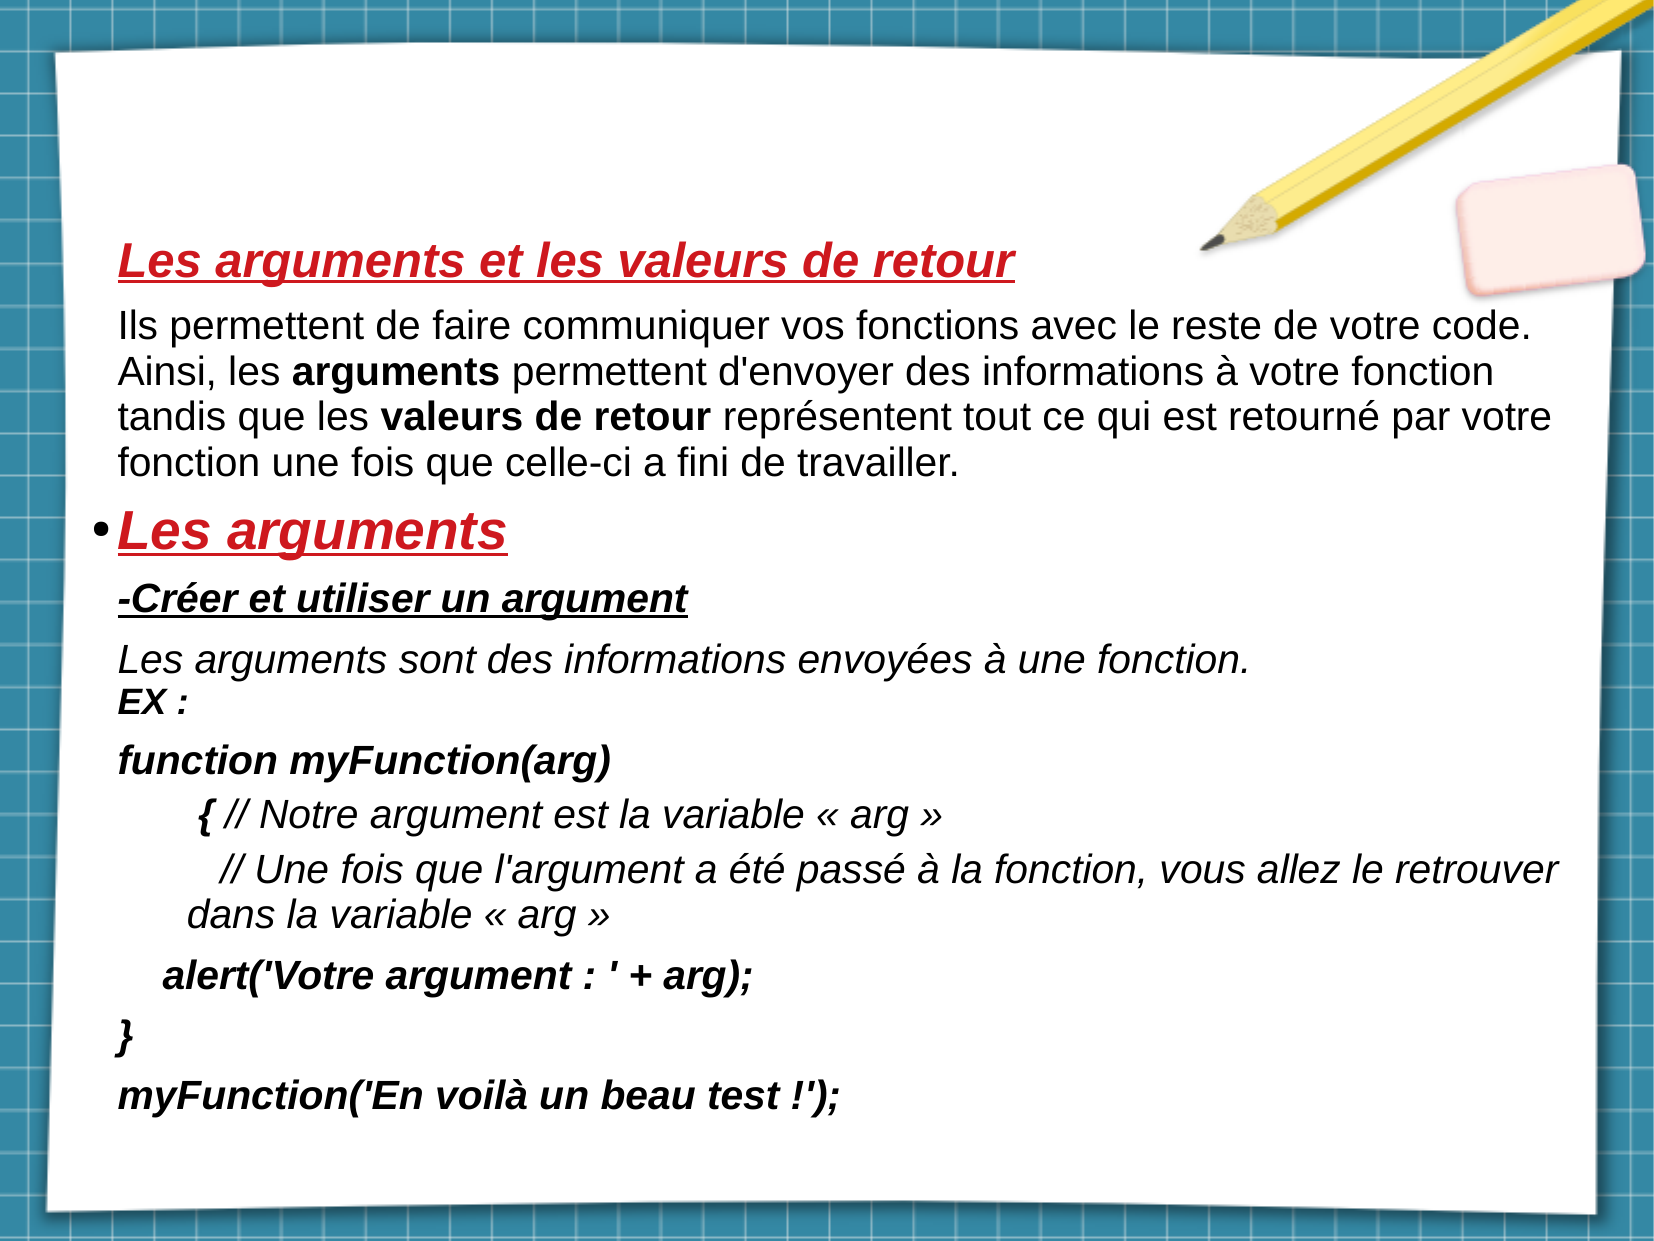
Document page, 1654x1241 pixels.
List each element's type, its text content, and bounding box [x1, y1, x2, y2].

list Les arguments et les valeurs de retour Ils permettent de faire communiquer vos fonctions avec le reste de votre code. Ainsi, les arguments permettent d'envoyer des informations à votre fonction tandis que les valeurs de retour représentent tout ce qui est retourné par votre fonction une fois que celle-ci a fini de travailler. Les arguments -Créer et utiliser un argument Les arguments sont des informations envoyées à une fonction. EX : function myFunction(arg) { // Notre argument est la variable « arg » // Une fois que l'argument a été passé à la fonction, vous allez le retrouver dans la variable « arg » alert('Votre argument : ' + arg); } myFunction('En voilà un beau test !'); [82, 178, 1571, 1134]
picture [0, 0, 1654, 1241]
